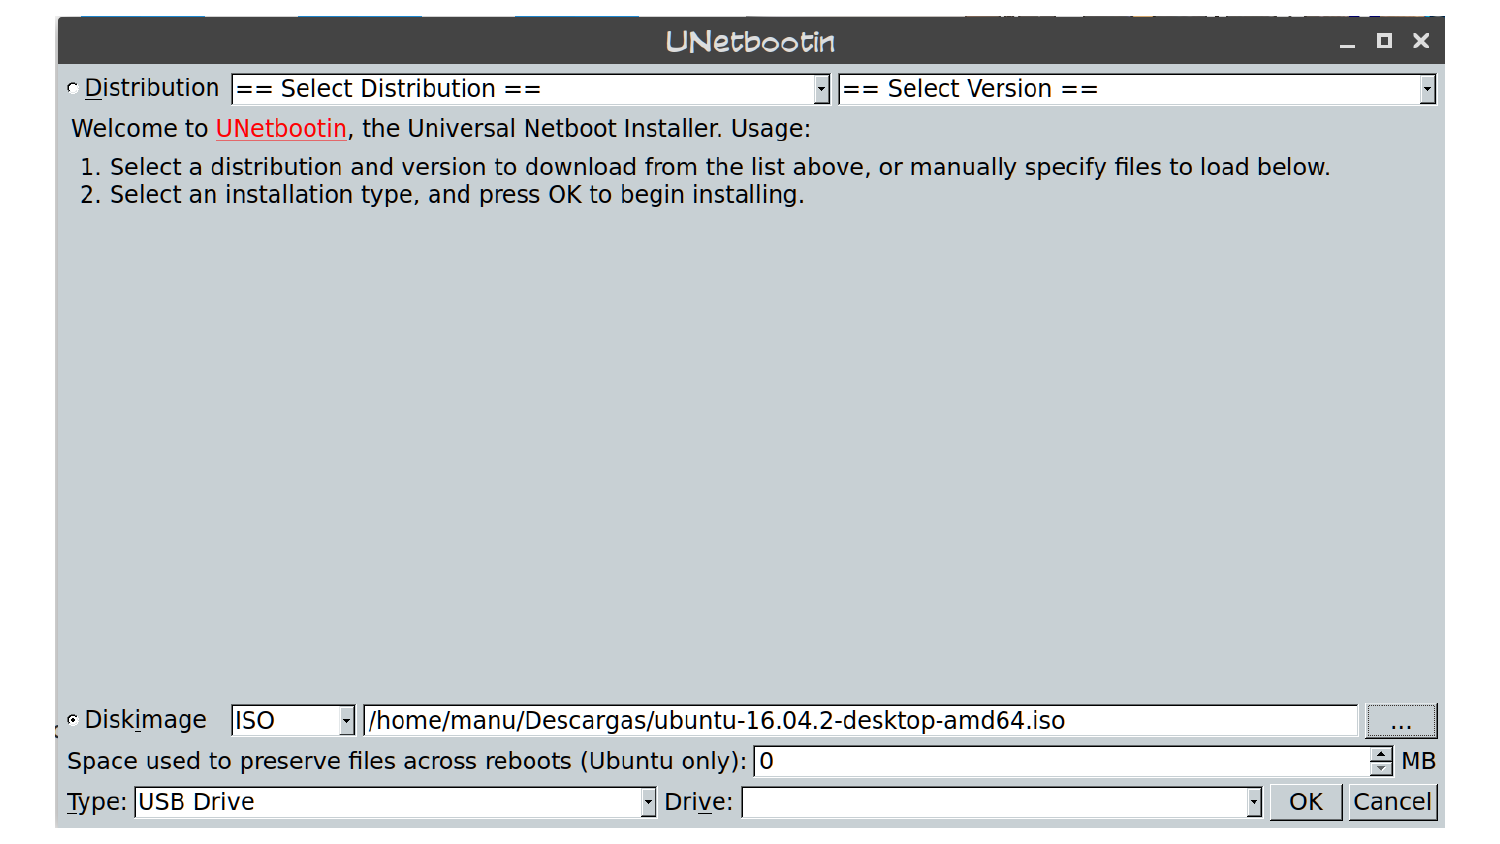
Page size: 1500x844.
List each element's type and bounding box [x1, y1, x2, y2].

title [51, 72, 55, 167]
picture [55, 16, 1445, 828]
title [1445, 72, 1449, 167]
